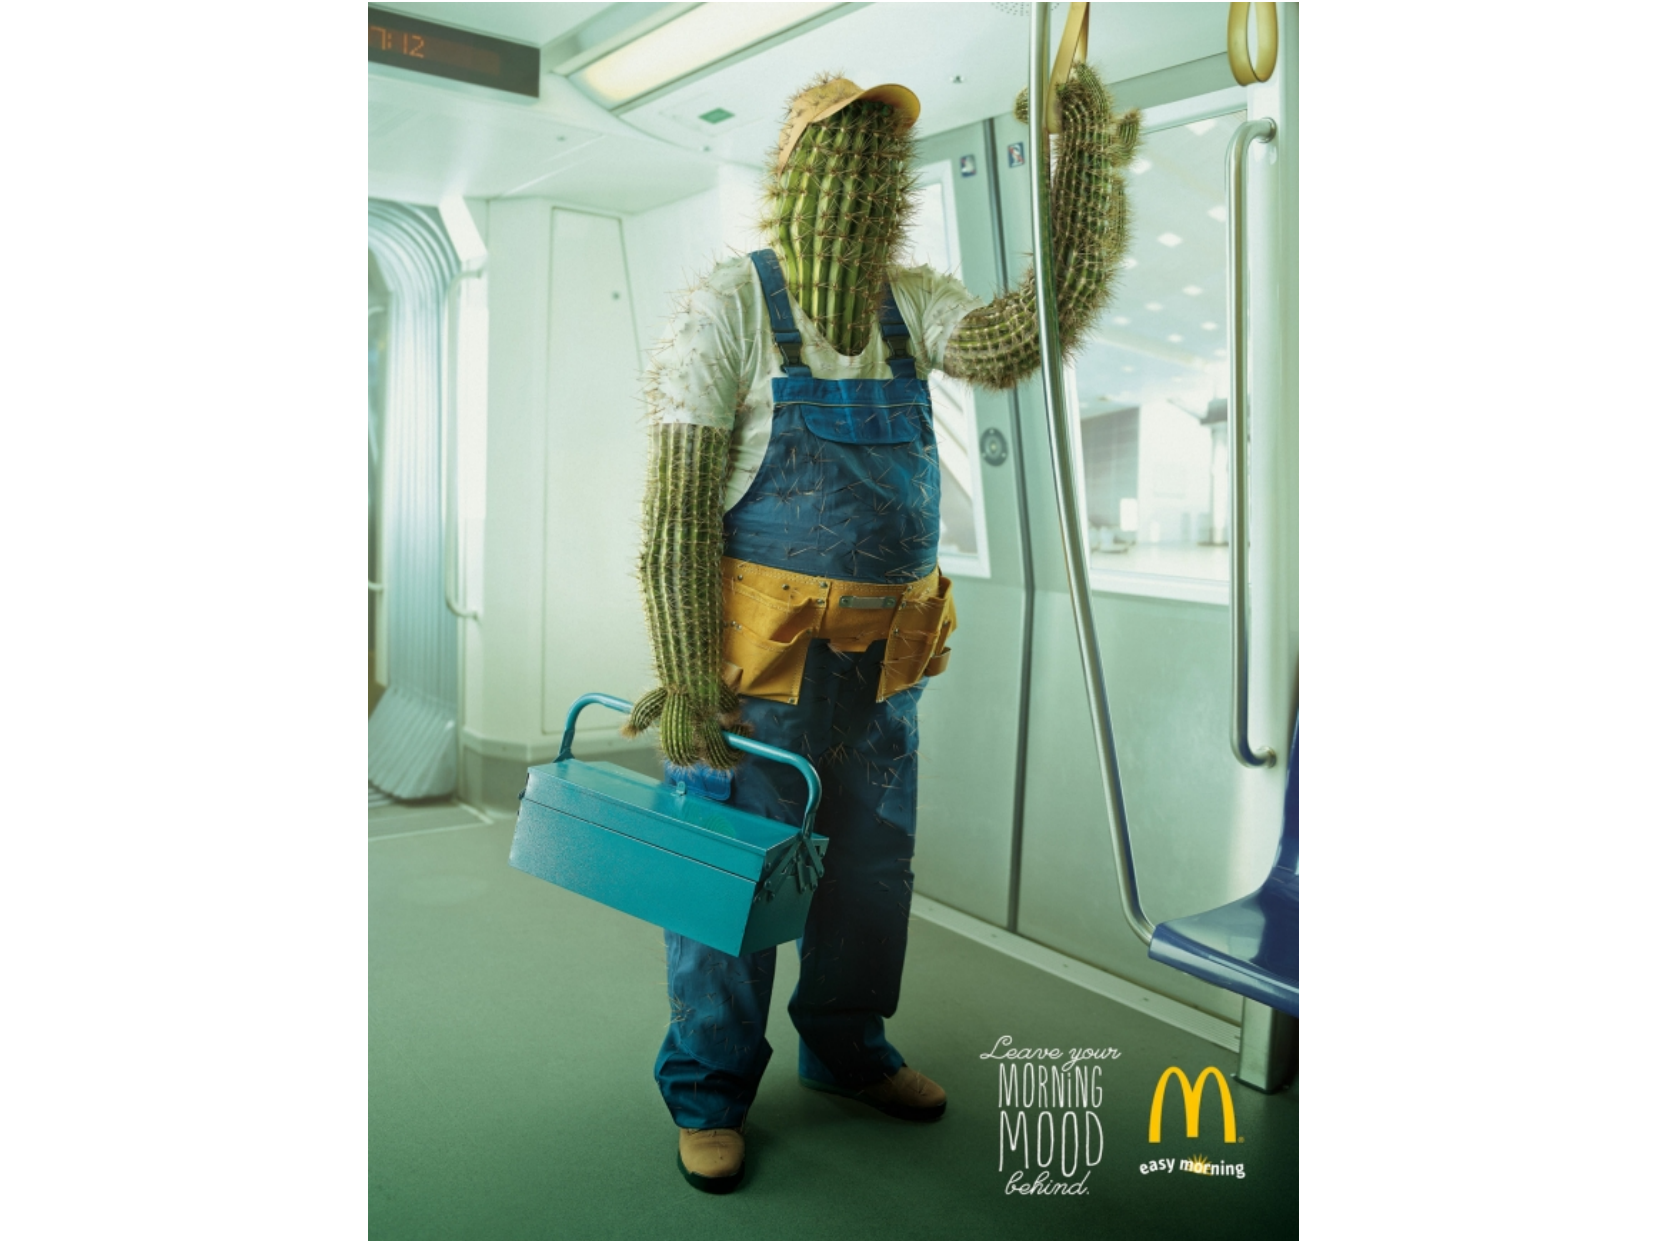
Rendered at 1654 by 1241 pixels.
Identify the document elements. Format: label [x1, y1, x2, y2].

picture [368, 2, 1299, 1241]
